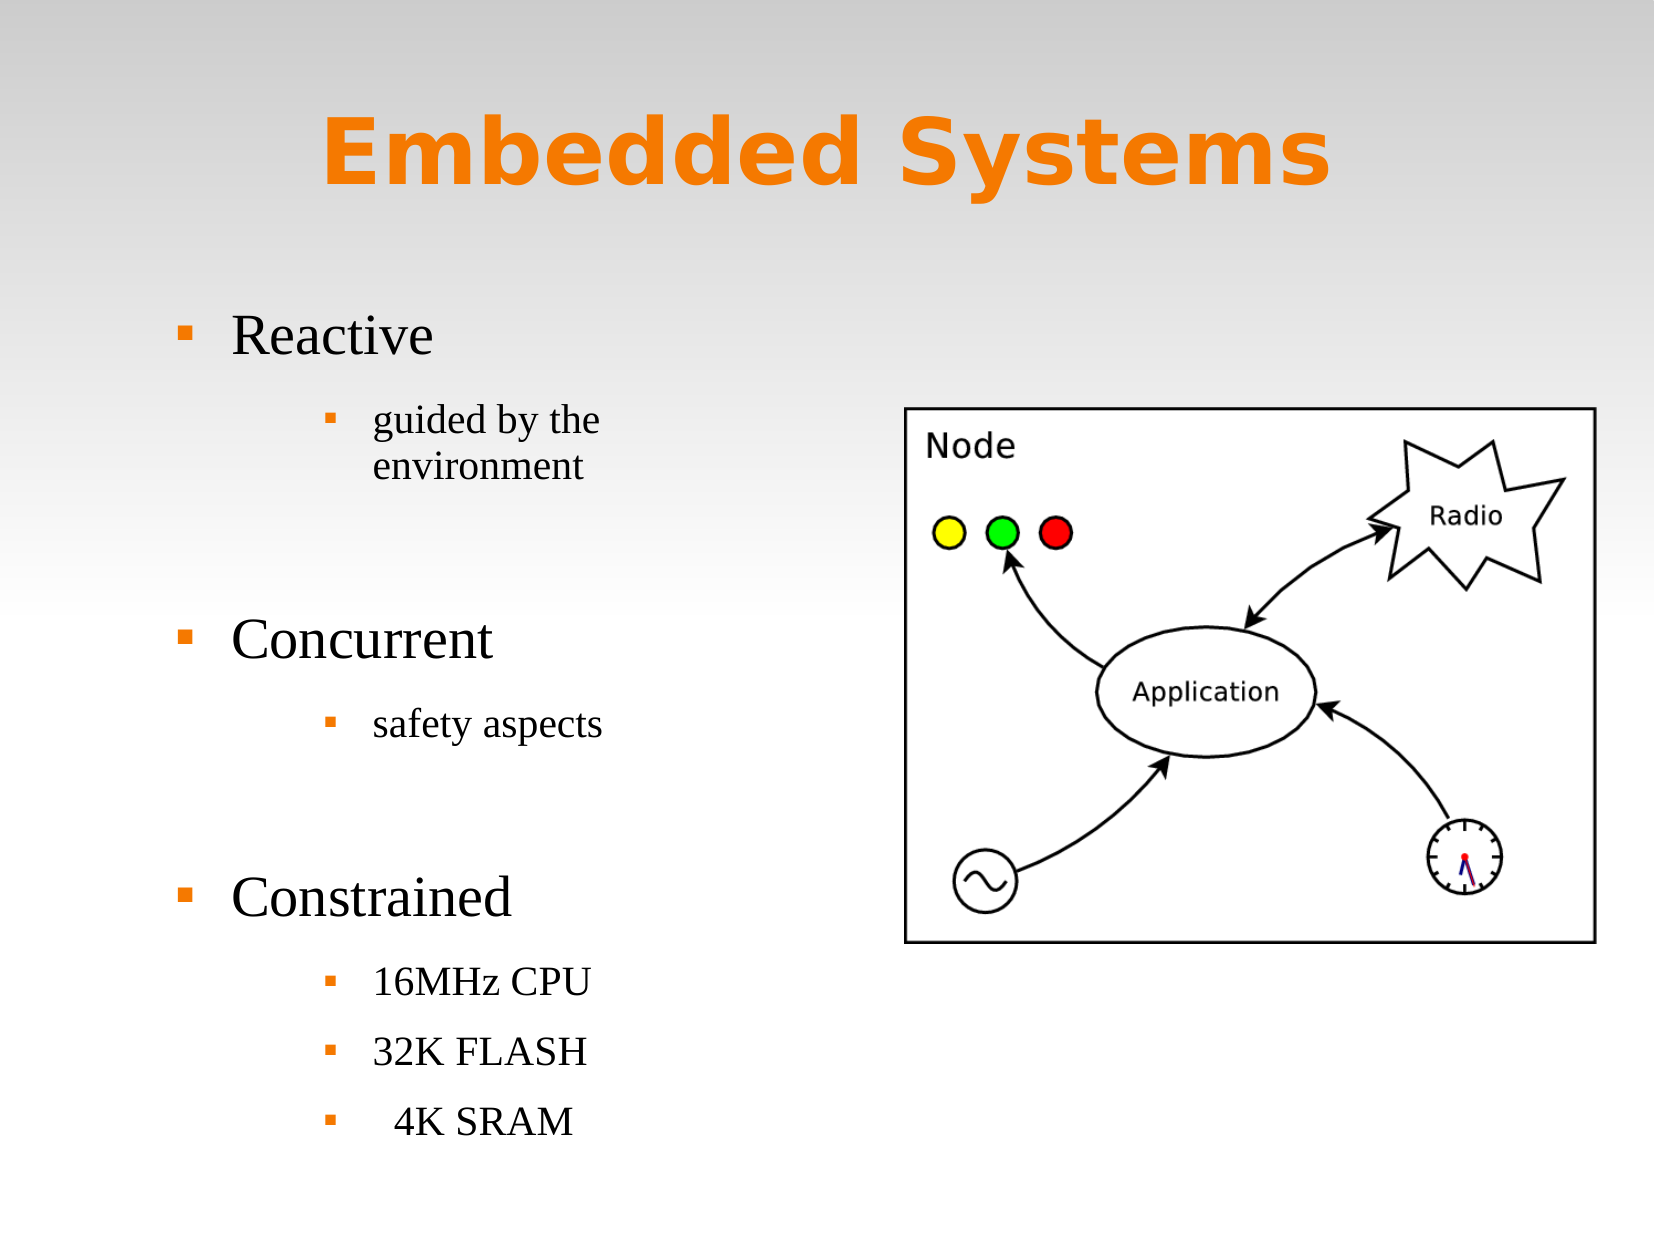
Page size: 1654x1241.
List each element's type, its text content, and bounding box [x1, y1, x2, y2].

picture [904, 407, 1597, 944]
list Reactive guided by the environment Concurrent safety aspects Constrained 16MHz CPU 32K FLASH 4K SRAM [89, 302, 788, 1200]
title Embedded Systems [82, 49, 1571, 257]
